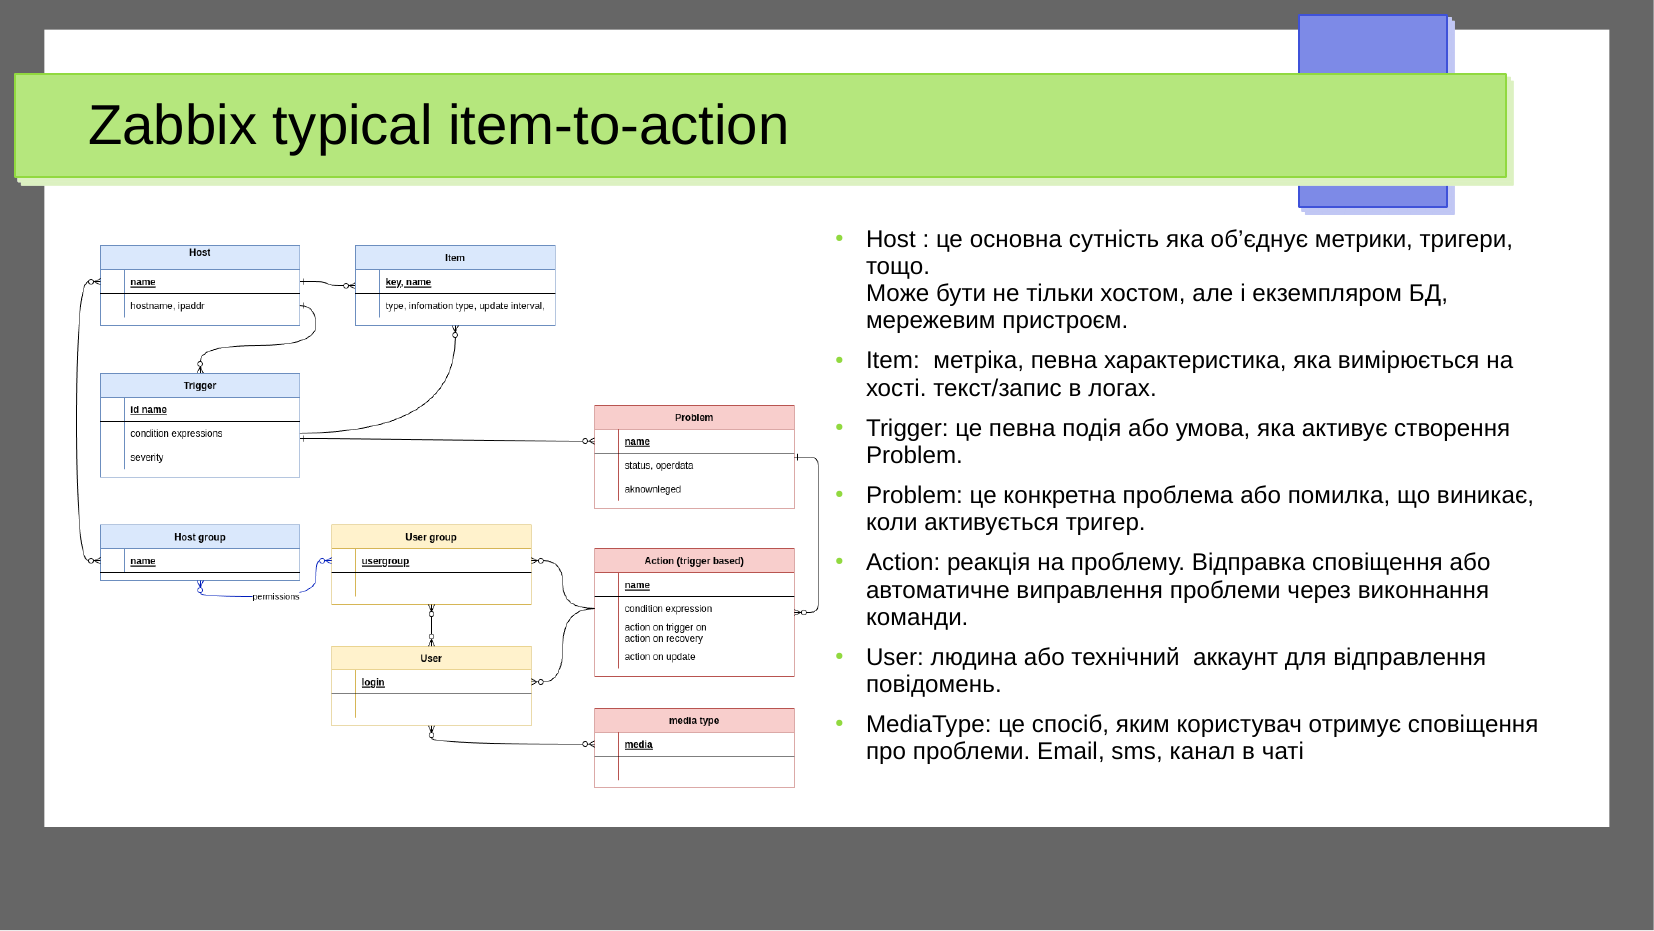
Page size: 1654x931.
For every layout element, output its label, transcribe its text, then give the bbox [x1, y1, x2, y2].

picture [76, 245, 826, 788]
list Host : це основна сутність яка об’єднує метрики, тригери, тощо. Може бути не тільки хостом, але і екземпляром БД, мережевим пристроєм. Item: метріка, певна характеристика, яка вимірюється на хості. текст/запис в логах. Trigger: це певна подія або умова, яка активує створення Problem. Problem: це конкретна проблема або помилка, що виникає, коли активується тригер. Action: реакція на проблему. Відправка сповіщення або автоматичне виправлення проблеми через виконнання команди. User: людина або технічний аккаунт для відправлення повідомень. MediaType: це спосіб, яким користувач отримує сповіщення про проблеми. Email, sms, канал в чаті [825, 225, 1565, 775]
title Zabbix typical item-to-action [88, 73, 1506, 178]
